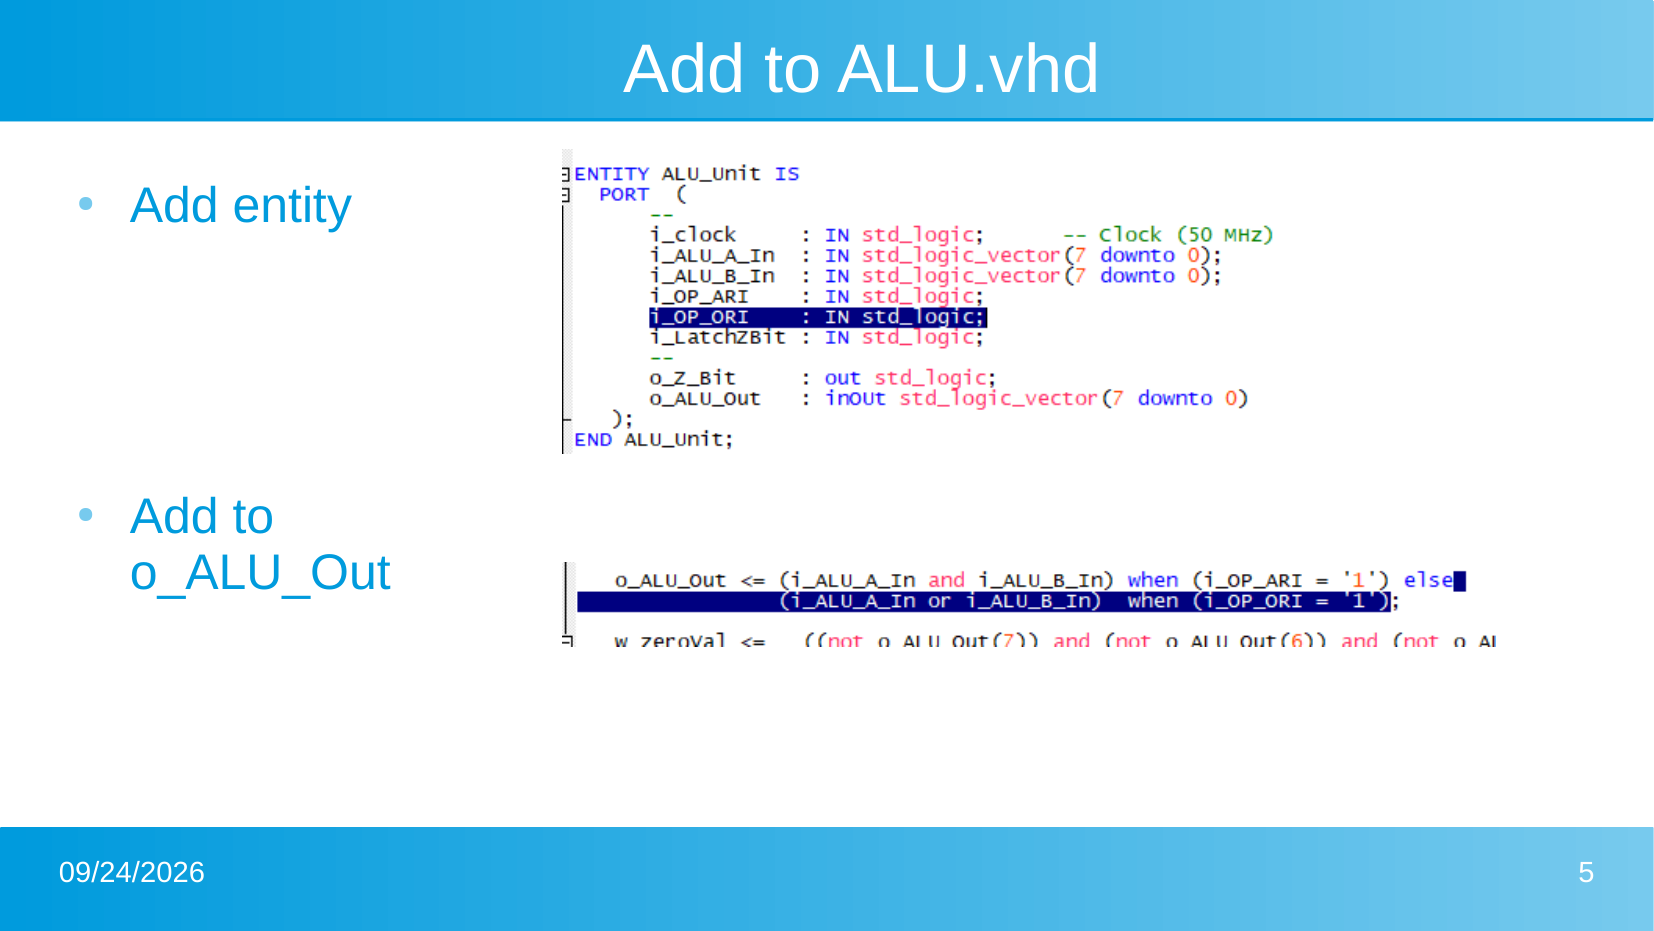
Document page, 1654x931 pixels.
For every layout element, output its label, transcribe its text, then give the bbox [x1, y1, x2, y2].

picture [562, 562, 1496, 647]
list Add entity Add to o_ALU_Out [59, 177, 451, 768]
picture [562, 149, 1288, 454]
title Add to ALU.vhd [59, 29, 1595, 108]
